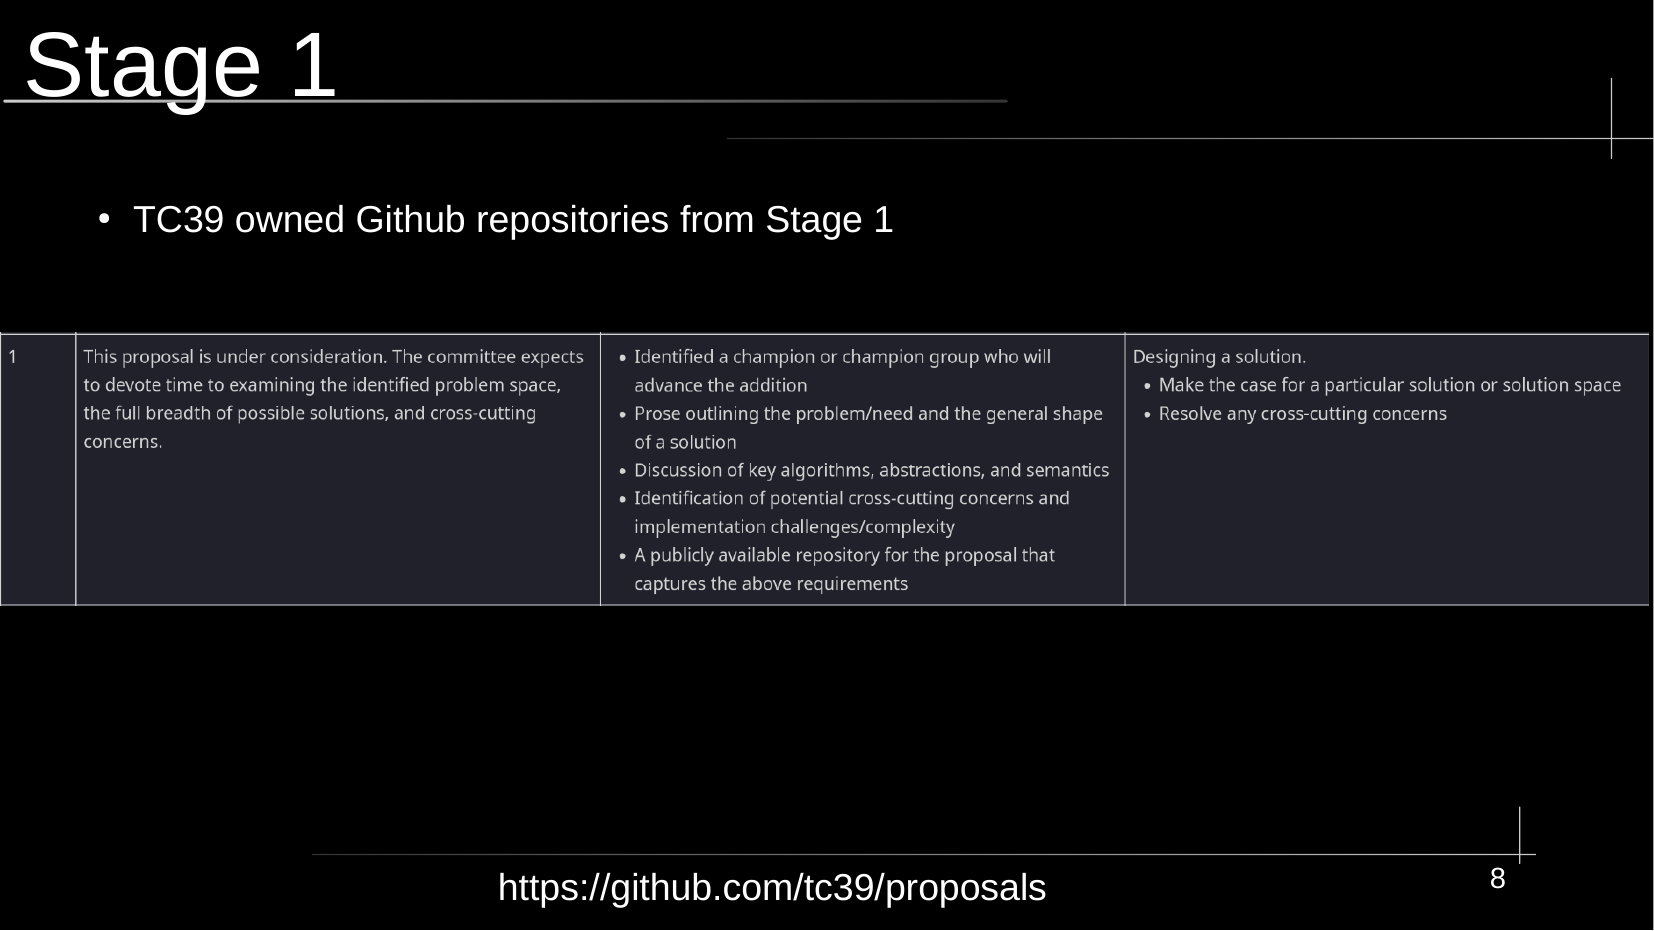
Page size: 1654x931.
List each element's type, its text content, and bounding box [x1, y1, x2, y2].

text_box TC39 owned Github repositories from Stage 1 [82, 191, 1241, 249]
title Stage 1 [23, 11, 1589, 119]
picture [0, 332, 1649, 606]
text_box https://github.com/tc39/proposals [483, 858, 1064, 916]
